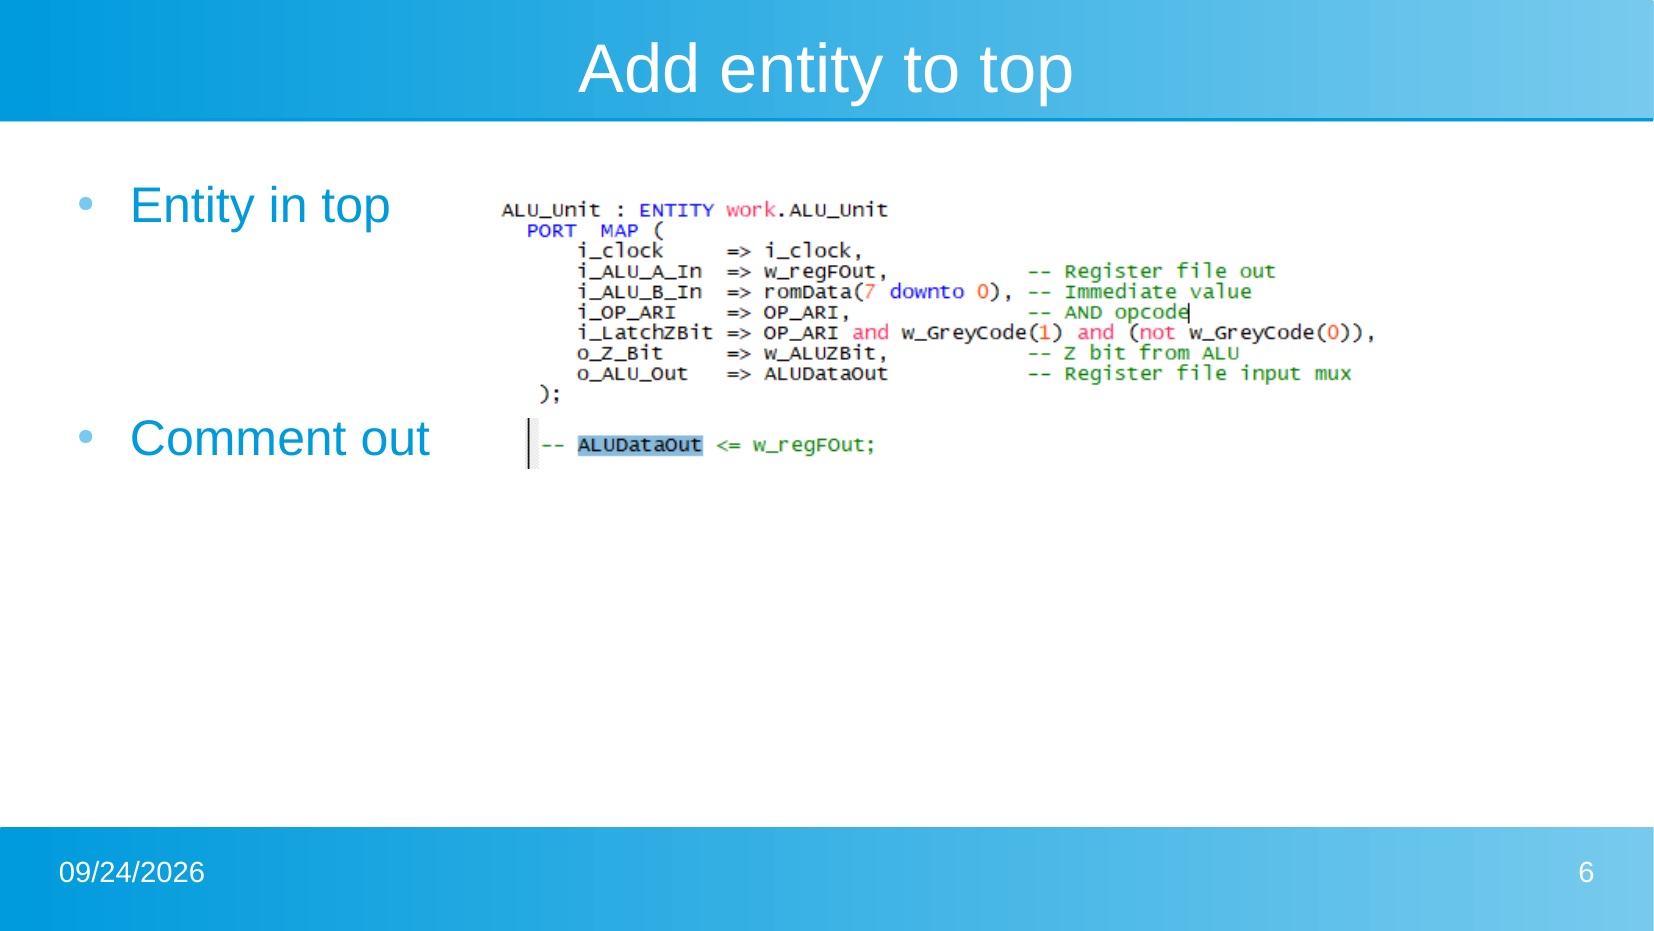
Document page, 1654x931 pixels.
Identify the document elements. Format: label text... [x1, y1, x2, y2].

list Entity in top Comment out [59, 177, 488, 768]
picture [491, 187, 1379, 469]
title Add entity to top [59, 29, 1595, 108]
